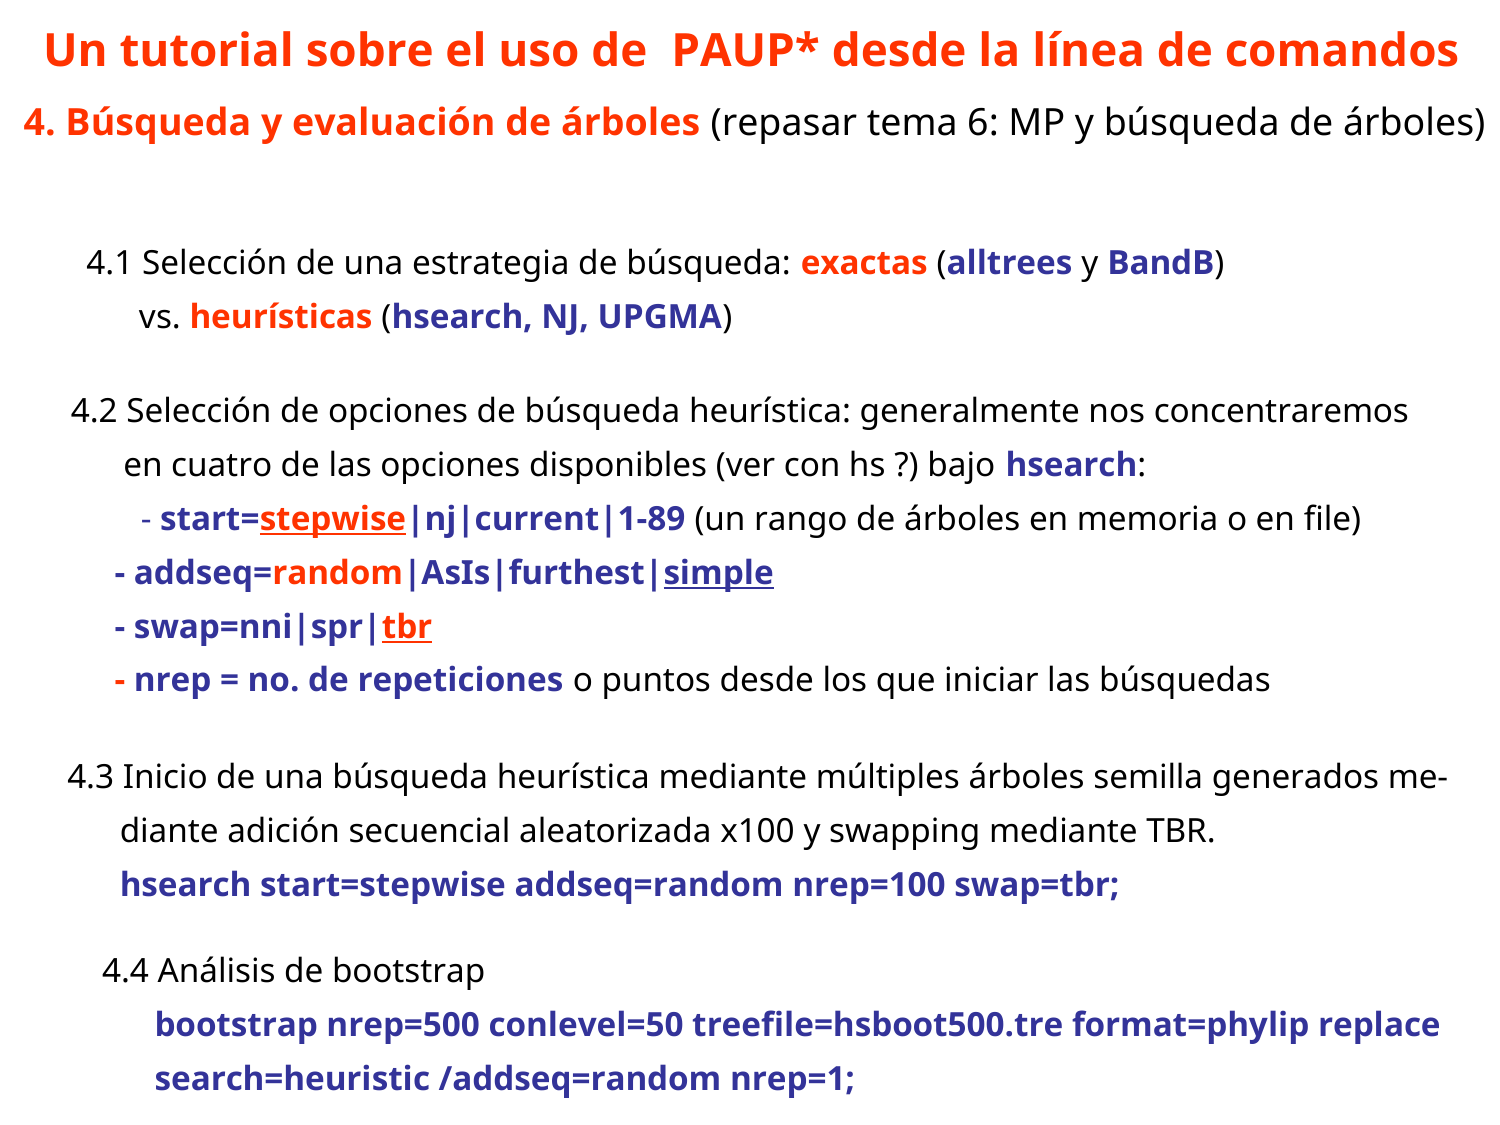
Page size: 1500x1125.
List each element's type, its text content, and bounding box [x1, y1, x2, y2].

text_box 4.1 Selección de una estrategia de búsqueda: exactas (alltrees y BandB) vs. heurísticas (hsearch, NJ, UPGMA) [71, 219, 1414, 343]
text_box 4.2 Selección de opciones de búsqueda heurística: generalmente nos concentraremos en cuatro de las opciones disponibles (ver con hs ?) bajo hsearch: - start=stepwise|nj|current|1-89 (un rango de árboles en memoria o en file) - addseq=random|AsIs|furthest|simple - swap=nni|spr|tbr - nrep = no. de repeticiones o puntos desde los que iniciar las búsquedas [56, 367, 1427, 707]
text_box 4.4 Análisis de bootstrap bootstrap nrep=500 conlevel=50 treefile=hsboot500.tre format=phylip replace search=heuristic /addseq=random nrep=1; [87, 928, 1467, 1106]
text_box 4. Búsqueda y evaluación de árboles (repasar tema 6: MP y búsqueda de árboles) [8, 89, 1500, 151]
text_box 4.3 Inicio de una búsqueda heurística mediante múltiples árboles semilla generados me- diante adición secuencial aleatorizada x100 y swapping mediante TBR. hsearch start=stepwise addseq=random nrep=100 swap=tbr; [52, 733, 1466, 911]
text_box Un tutorial sobre el uso de PAUP* desde la línea de comandos [28, 13, 1475, 84]
